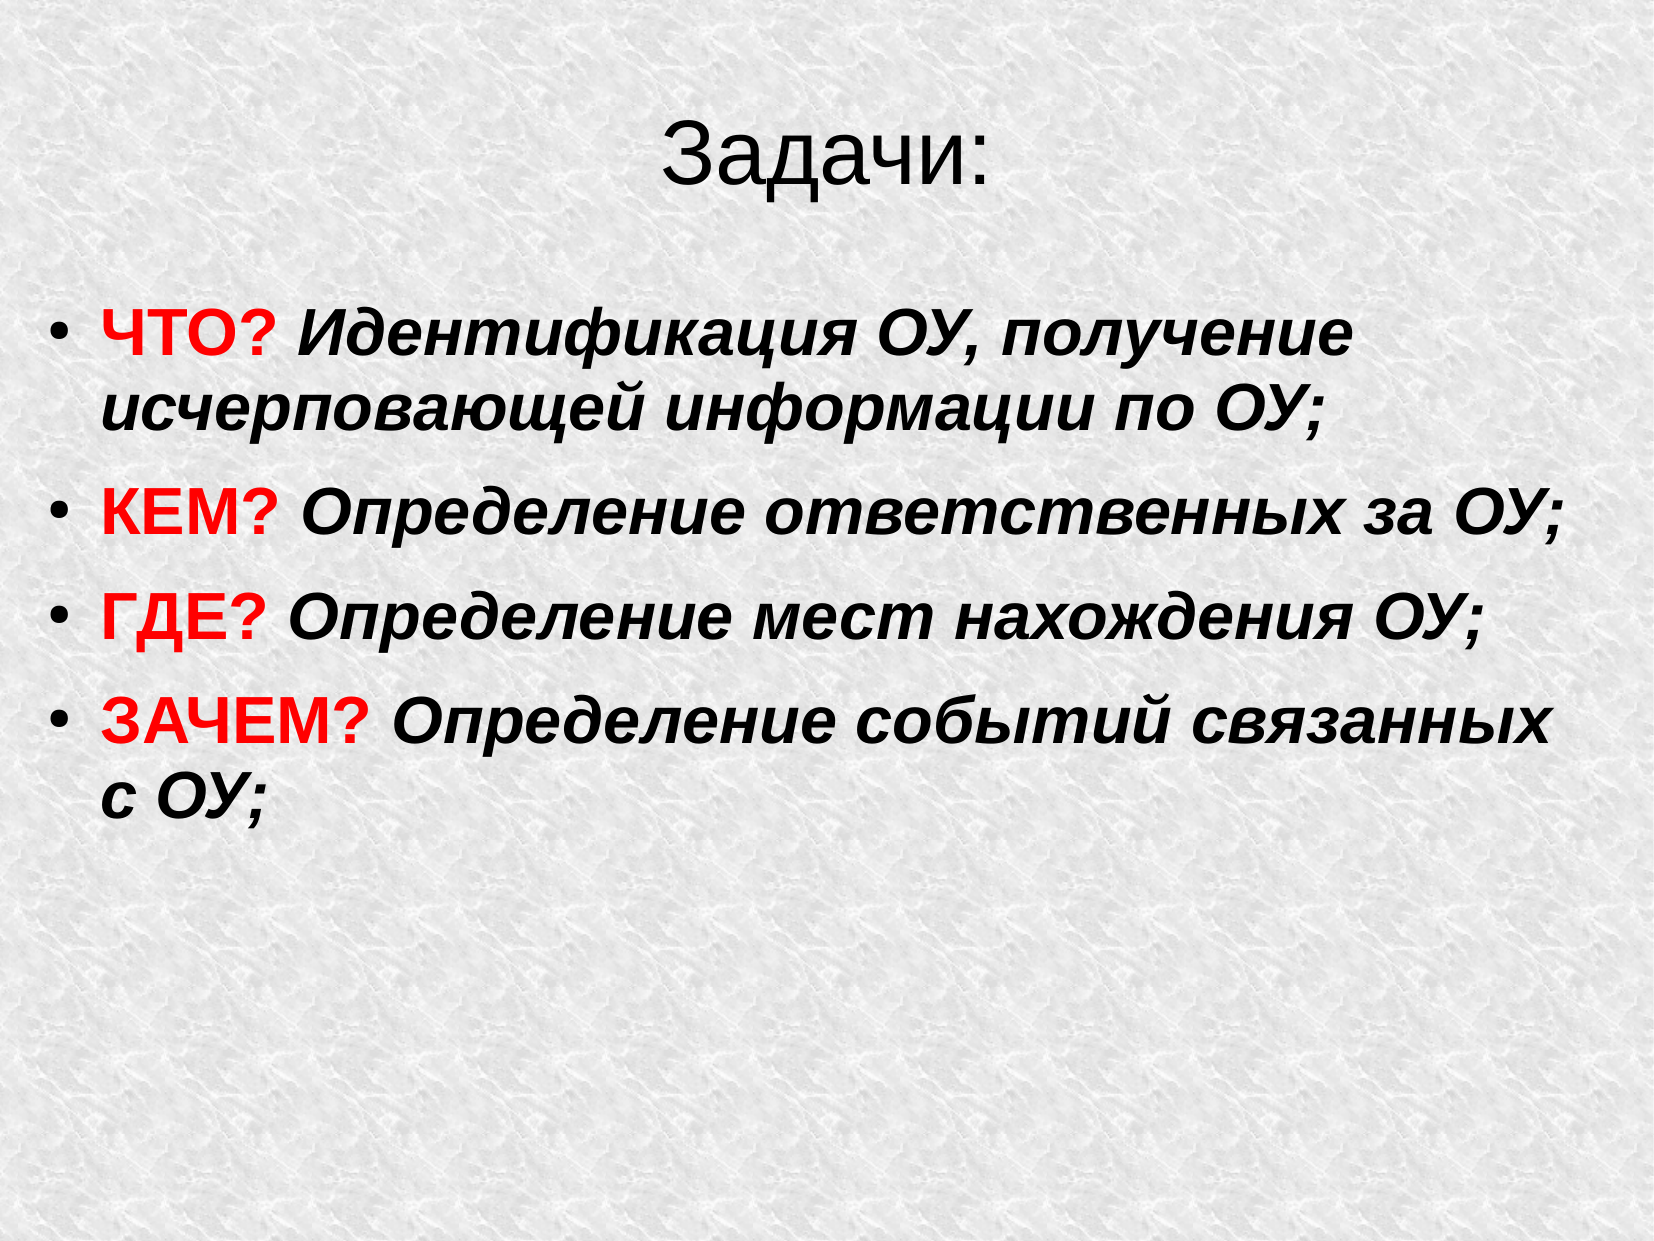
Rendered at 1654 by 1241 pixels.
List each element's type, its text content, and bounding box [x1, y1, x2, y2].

list ЧТО? Идентификация ОУ, получение исчерповающей информации по ОУ; КЕМ? Определение ответственных за ОУ; ГДЕ? Определение мест нахождения ОУ; ЗАЧЕМ? Определение событий связанных с ОУ; [29, 295, 1577, 1015]
picture [0, 0, 1654, 1241]
title Задачи: [82, 49, 1571, 257]
